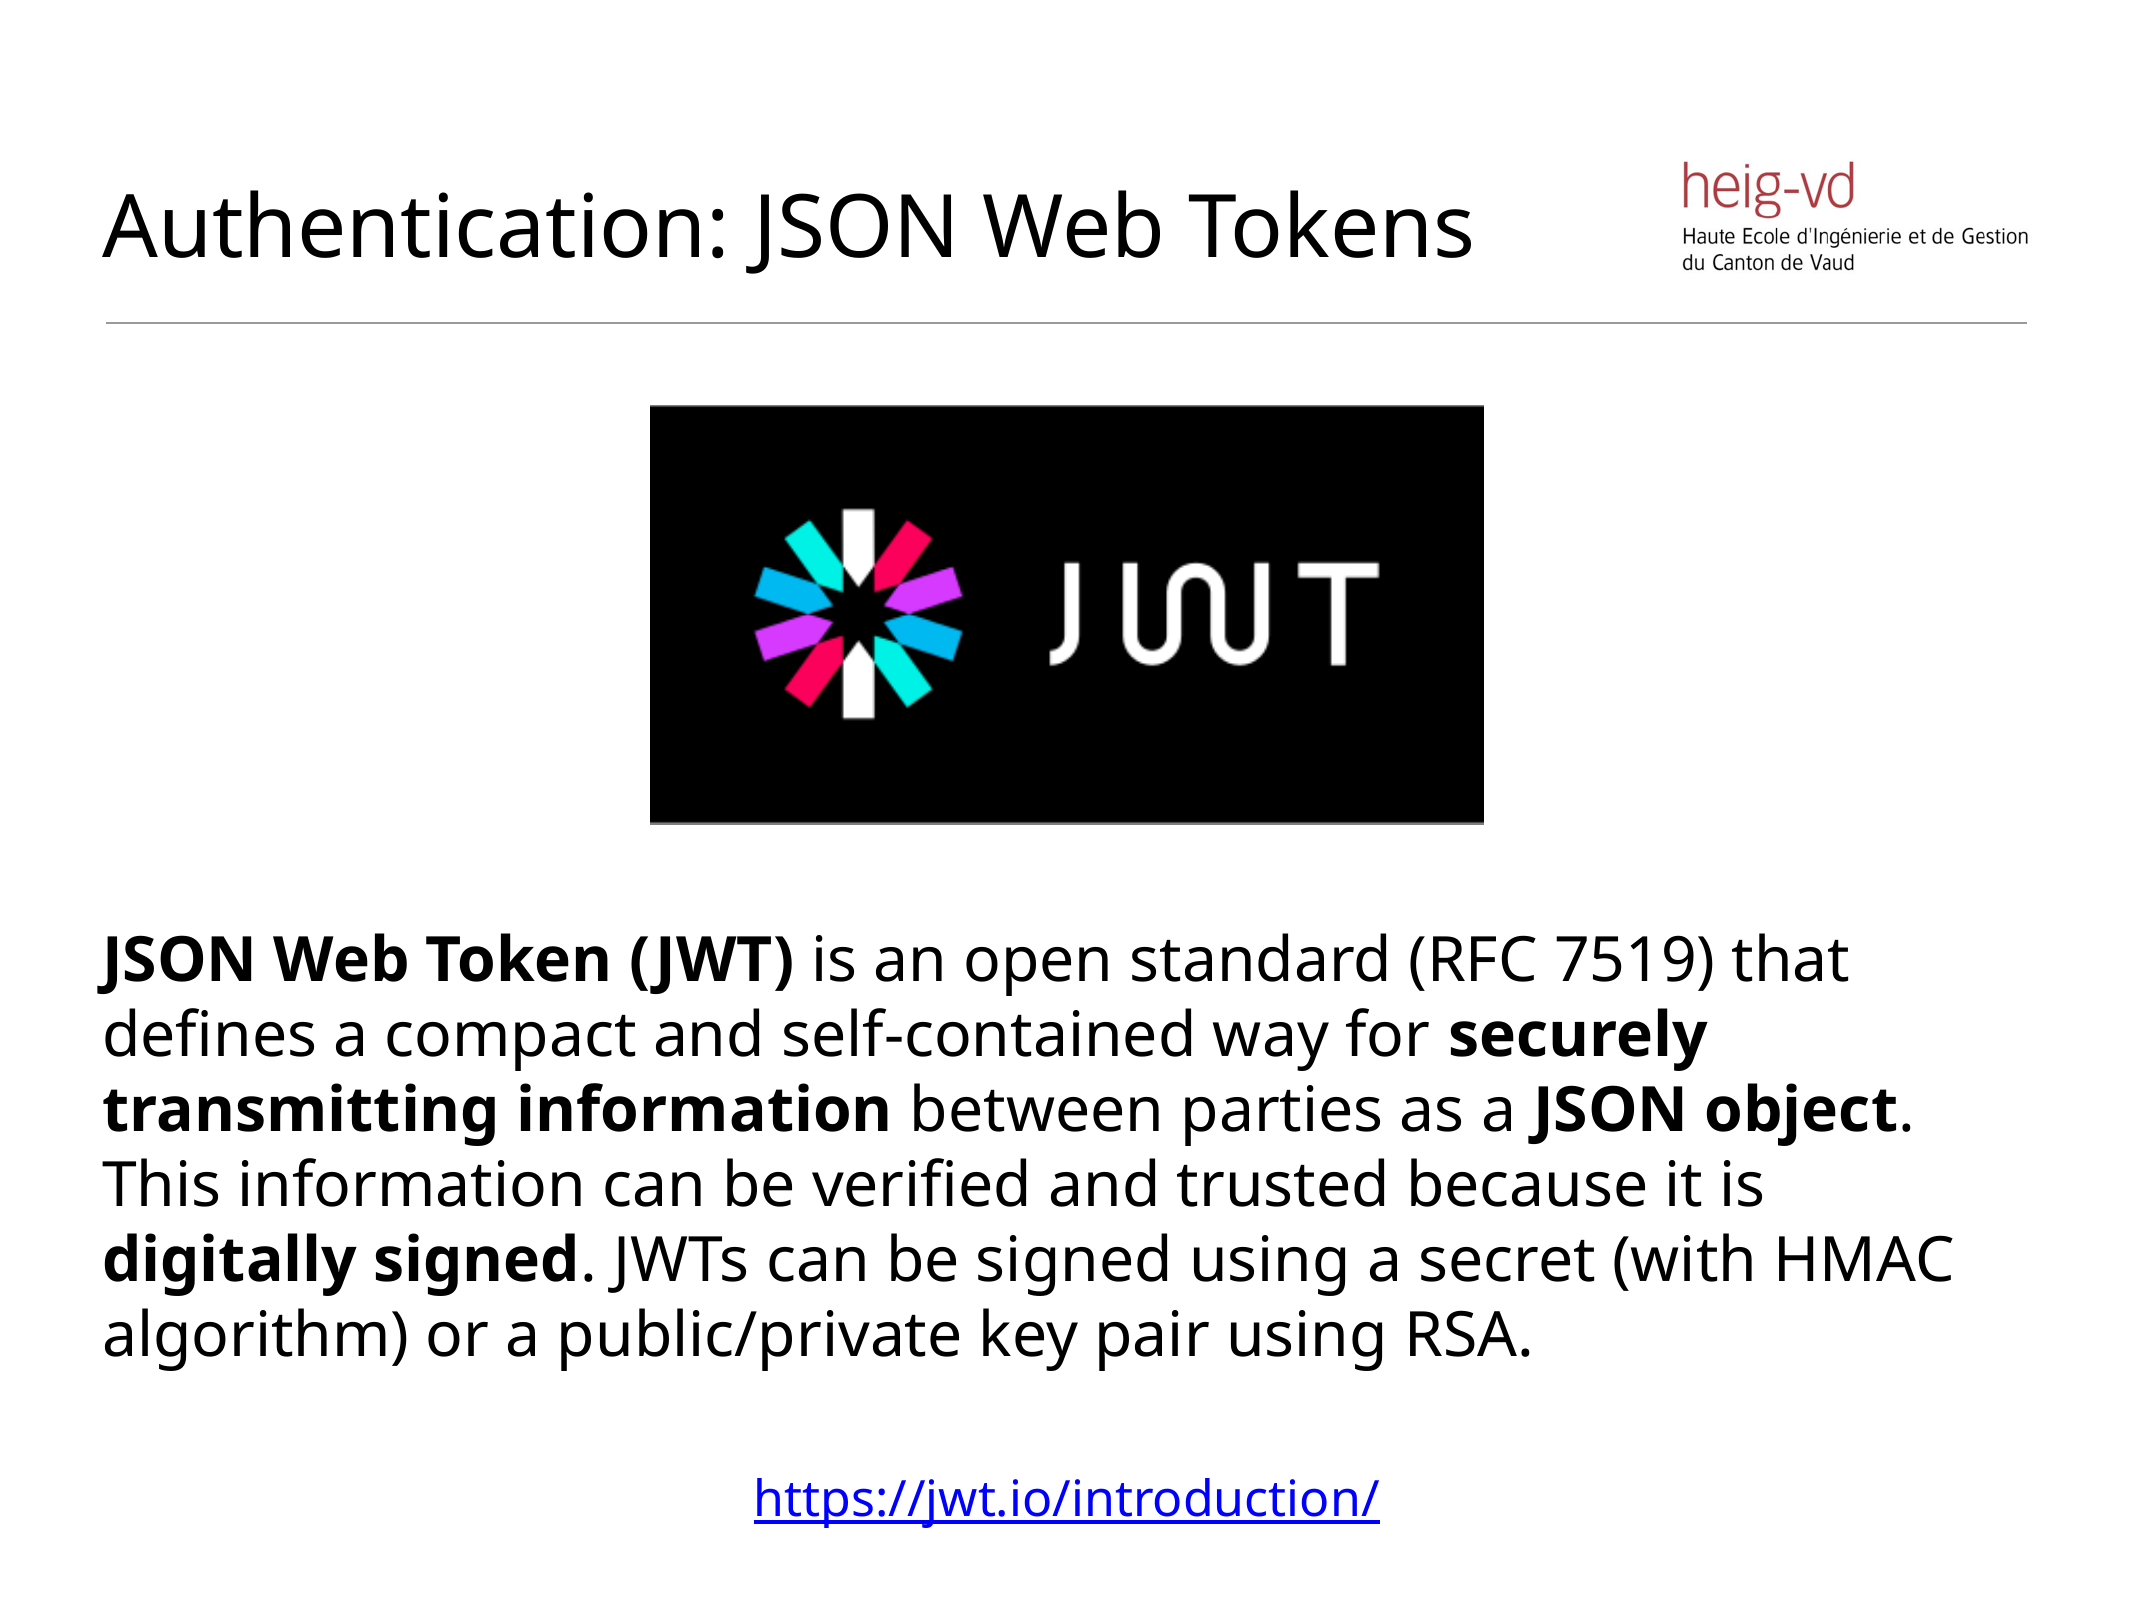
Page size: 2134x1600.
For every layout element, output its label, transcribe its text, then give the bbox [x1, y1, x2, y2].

text_box https://jwt.io/introduction/ [745, 1457, 1389, 1543]
picture [650, 405, 1484, 825]
text_box JSON Web Token (JWT) is an open standard (RFC 7519) that defines a compact and self-contained way for securely transmitting information between parties as a JSON object. This information can be verified and trusted because it is digitally signed. JWTs can be signed using a secret (with HMAC algorithm) or a public/private key pair using RSA. [93, 910, 2040, 1377]
title Authentication: JSON Web Tokens [93, 54, 2040, 284]
